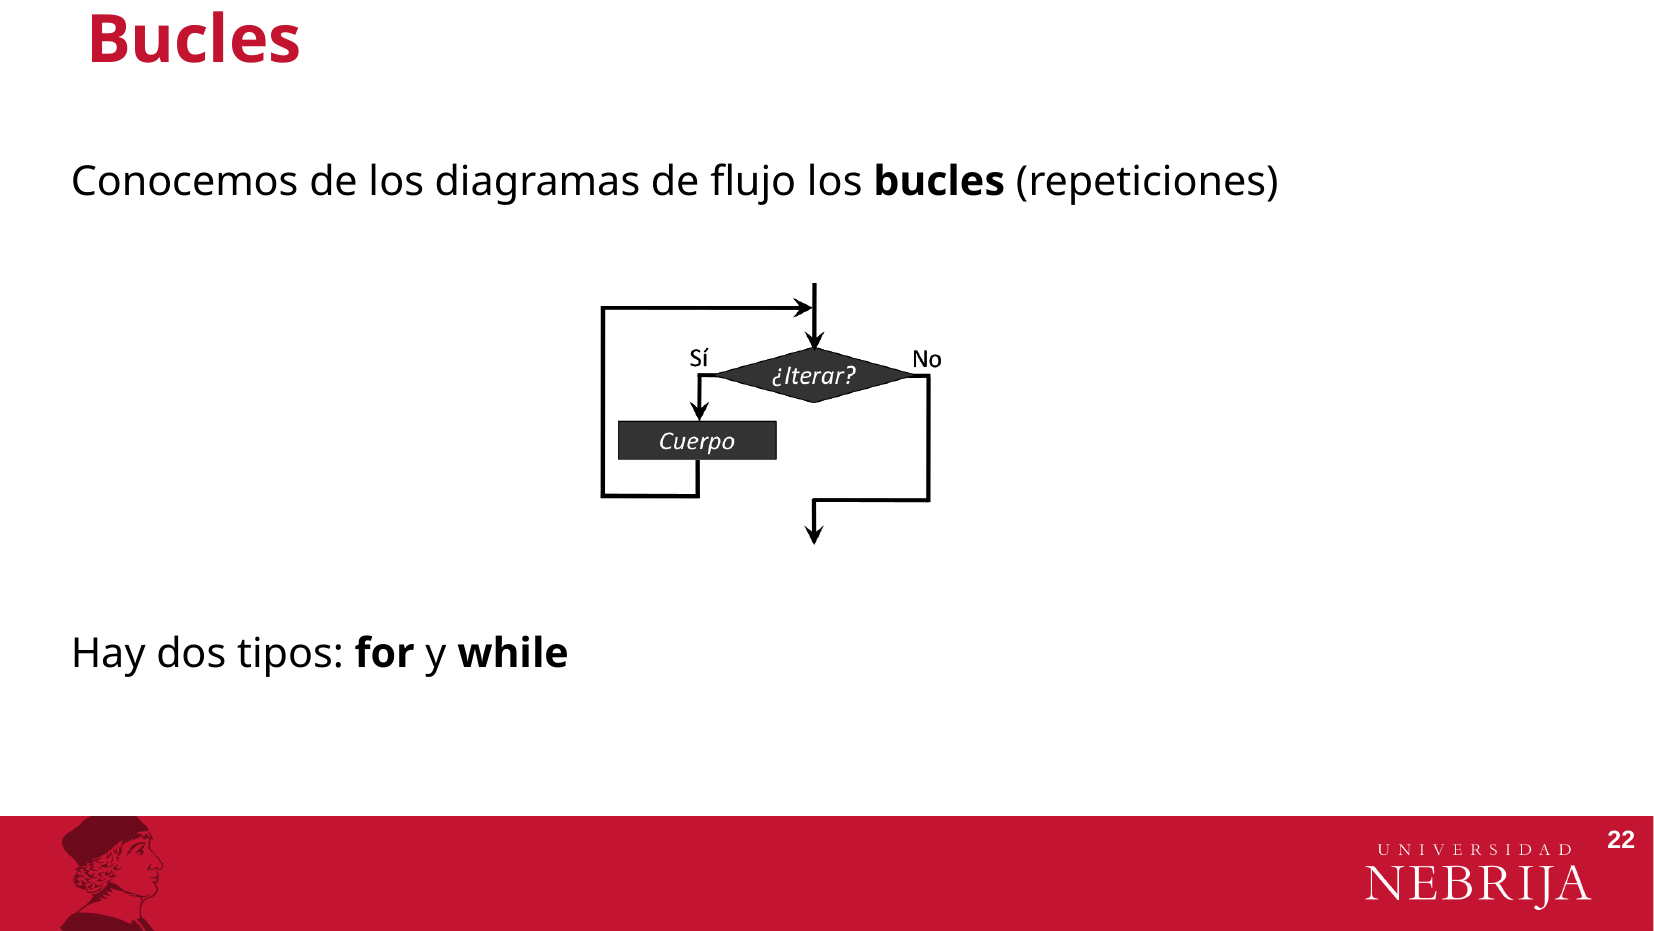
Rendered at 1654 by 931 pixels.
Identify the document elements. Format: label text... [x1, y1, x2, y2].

text_box Bucles [0, 0, 1650, 75]
list Conocemos de los diagramas de flujo los bucles (repeticiones) Hay dos tipos: for y while [0, 75, 1654, 826]
picture [562, 283, 1051, 563]
picture [0, 826, 1654, 931]
